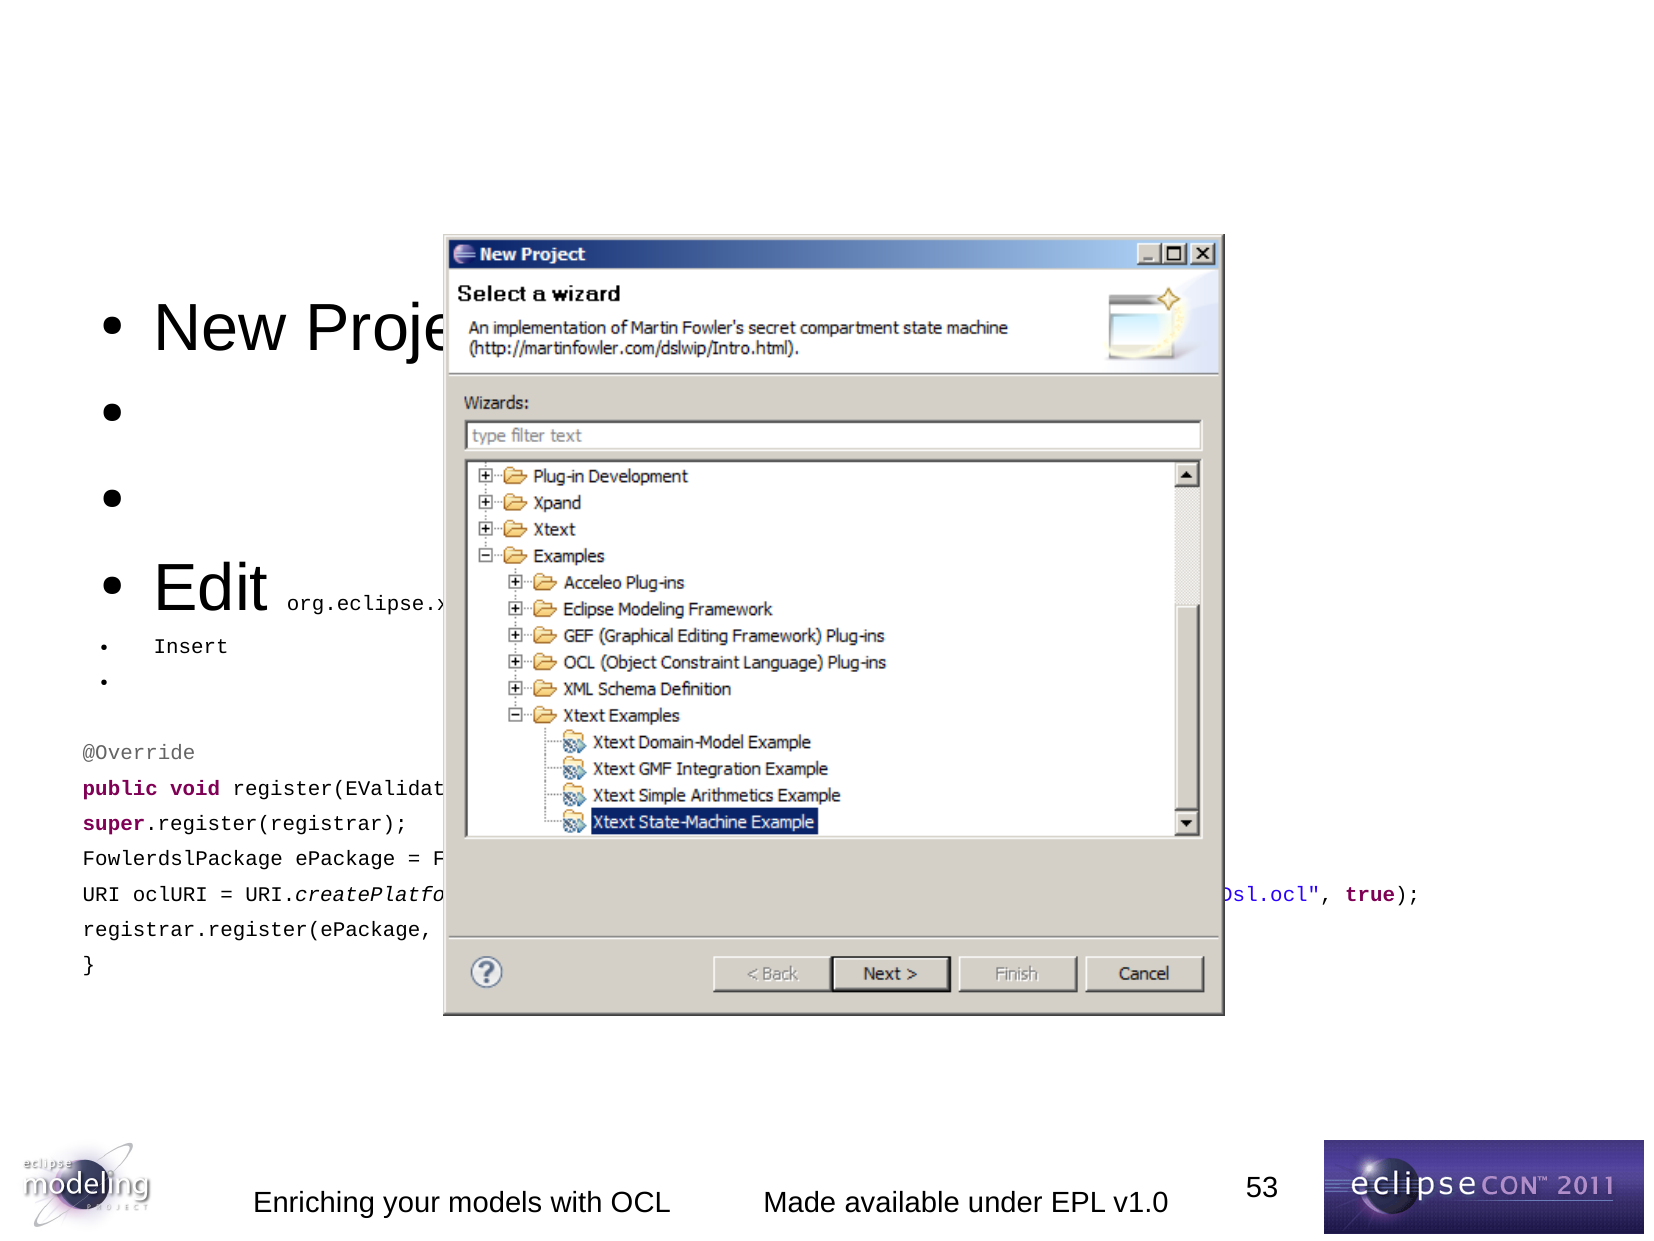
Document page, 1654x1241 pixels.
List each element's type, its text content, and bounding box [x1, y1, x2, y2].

picture [1324, 1140, 1644, 1234]
picture [9, 1136, 156, 1235]
list New Project Edit org.eclipse.xtext.example.validation.FowlerDslJavaValidator Insert @Override public void register(EValidatorRegistrar registrar) { super.register(registrar); FowlerdslPackage ePackage = FowlerdslPackage.eINSTANCE; URI oclURI = URI.createPlatformPluginURI("/org.eclipse.xtext.example.fowlerdsl/model/FowlerDsl.ocl", true); registrar.register(ePackage, new CompleteOCLEObjectValidator(ePackage, oclURI)); } [82, 290, 1571, 1094]
picture [443, 234, 1225, 1016]
